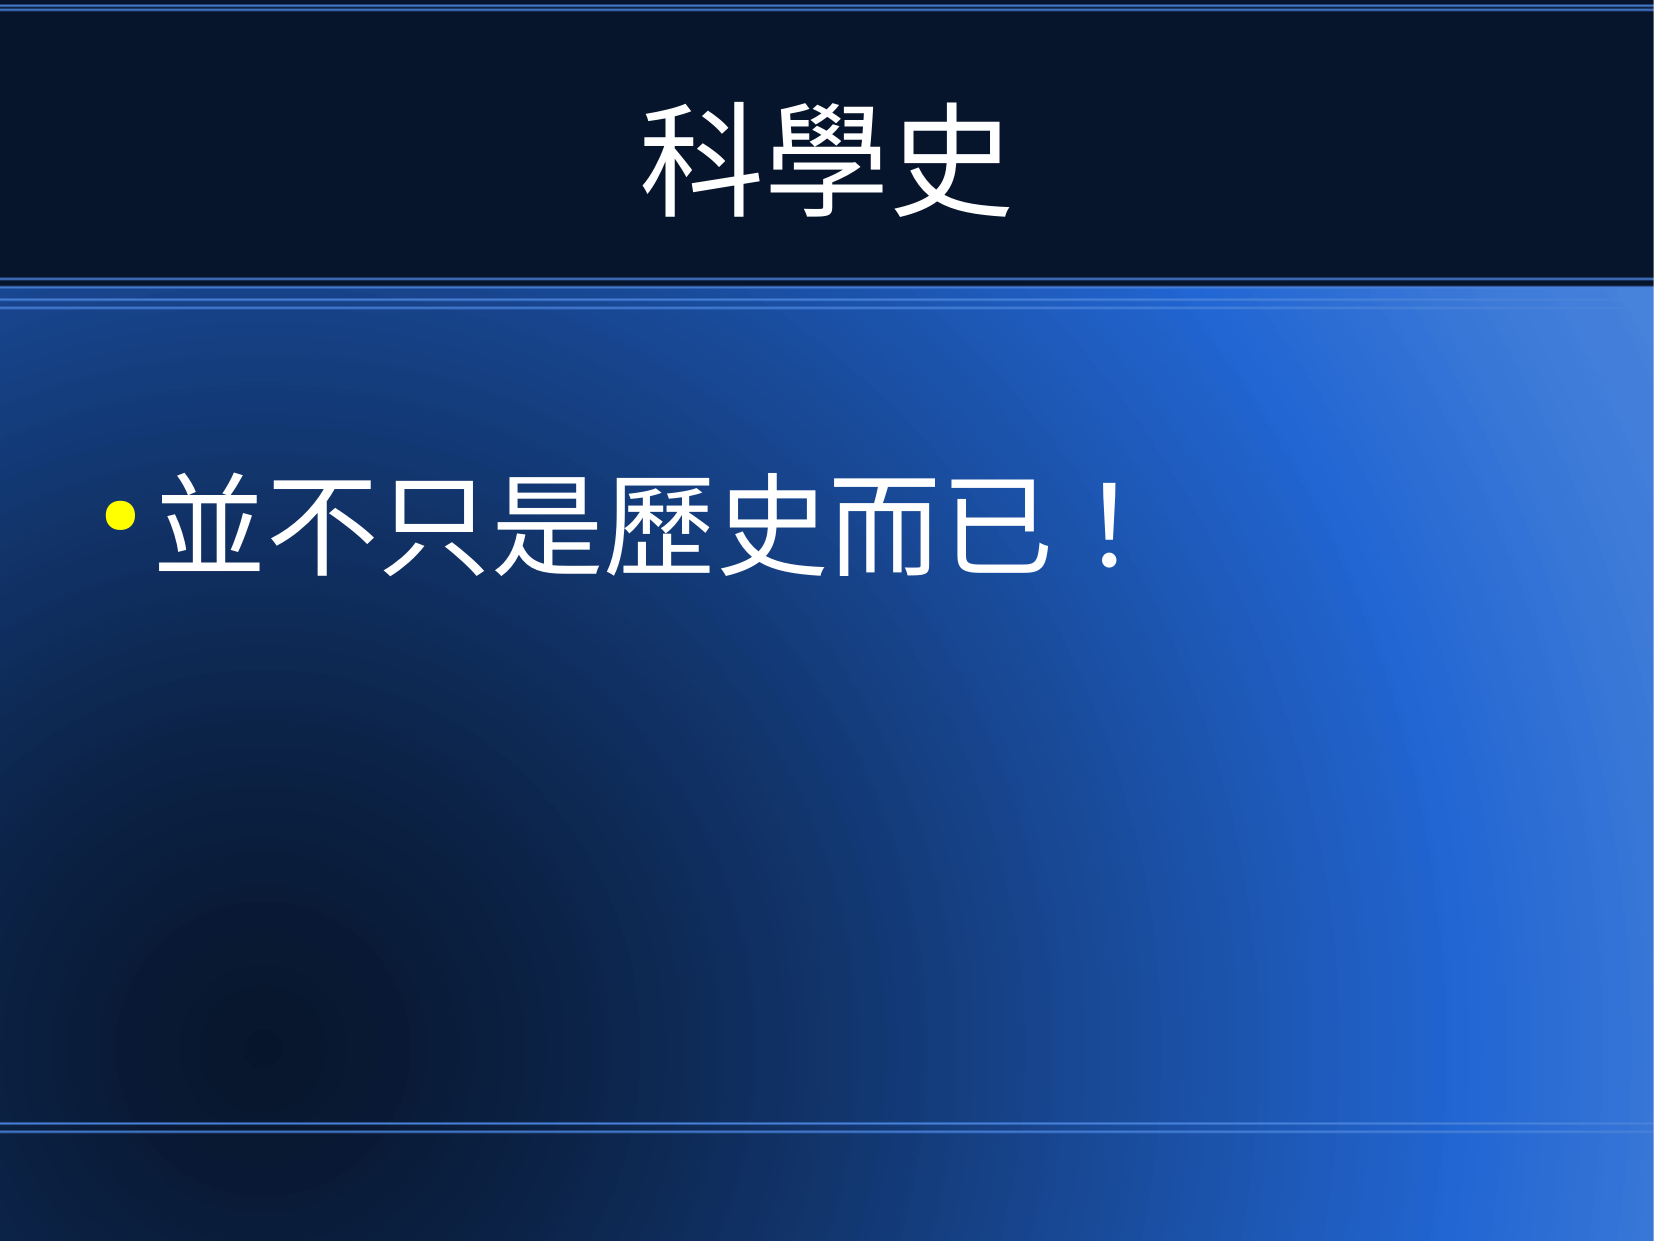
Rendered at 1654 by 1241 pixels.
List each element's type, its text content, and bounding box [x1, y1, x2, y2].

picture [0, 0, 1654, 1241]
list 並不只是歷史而已！ [82, 355, 1571, 1241]
title 科學史 [82, 49, 1571, 257]
